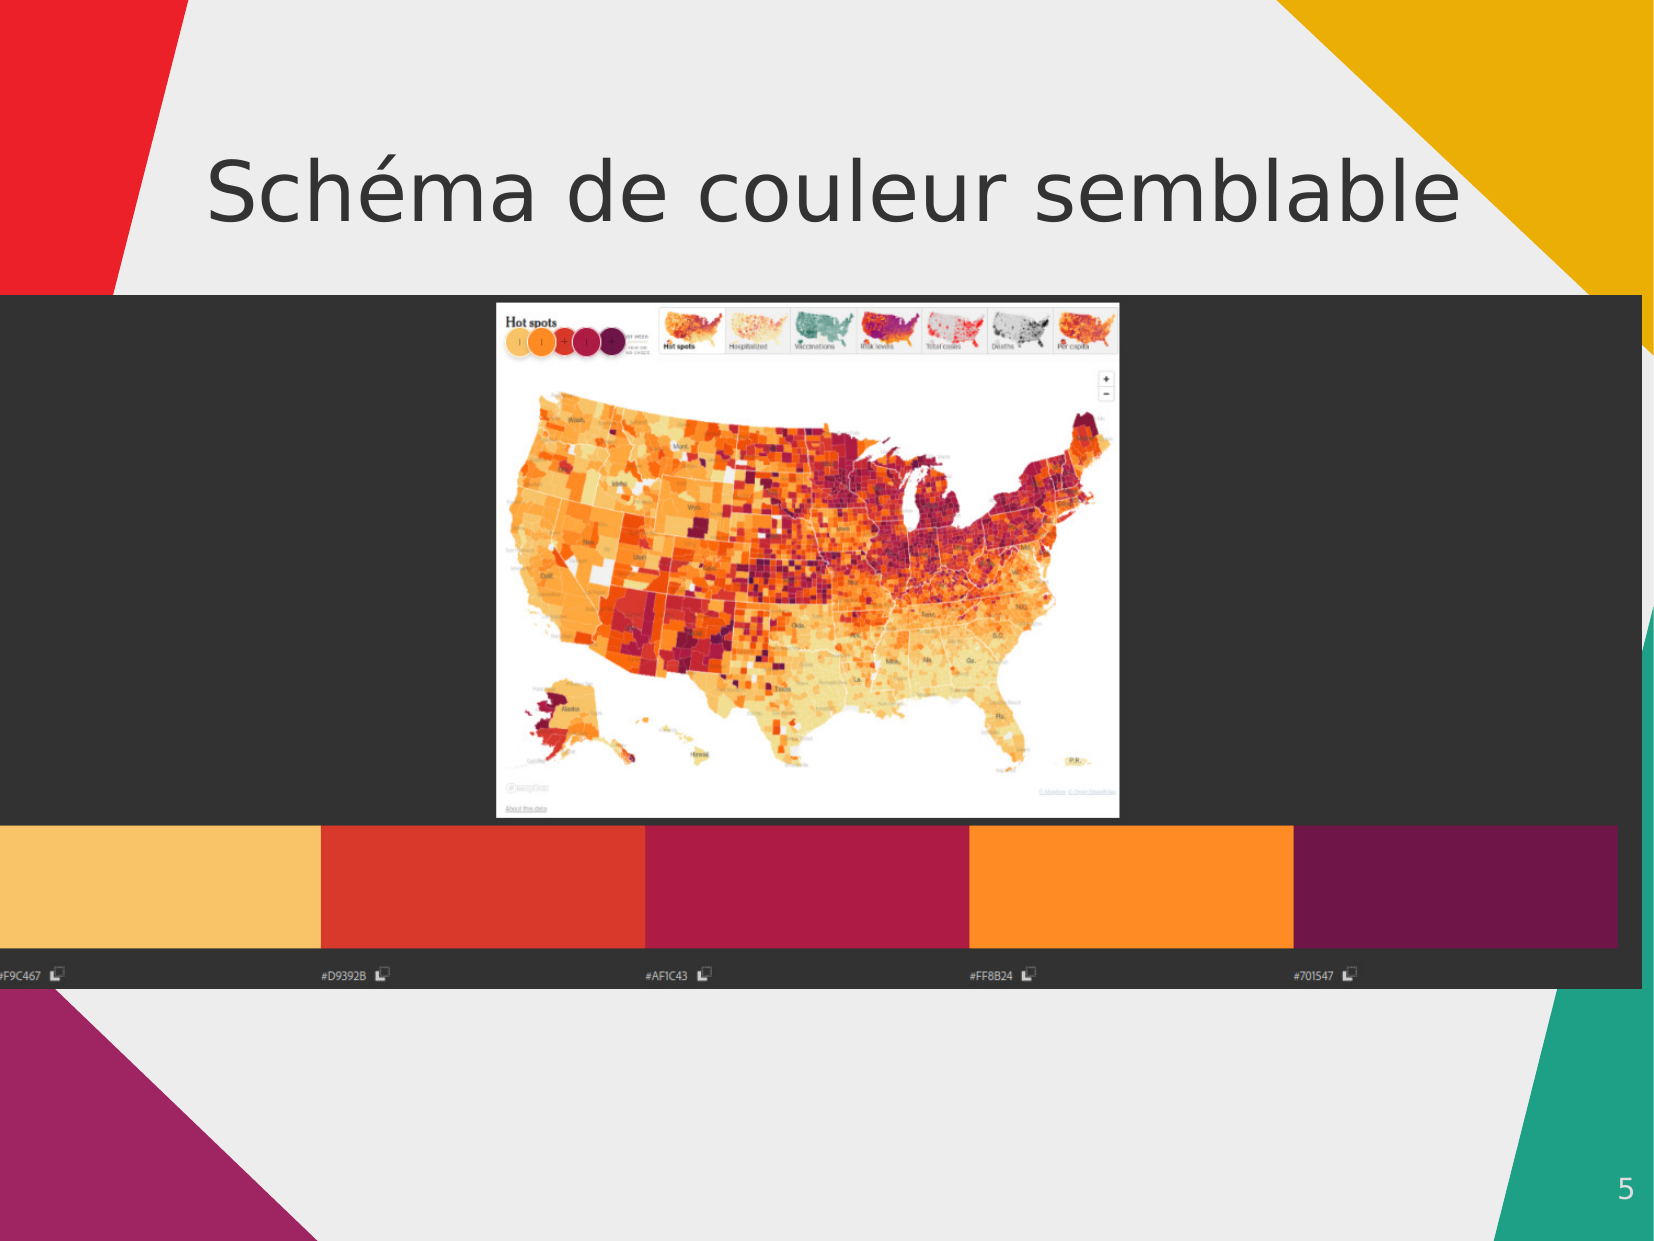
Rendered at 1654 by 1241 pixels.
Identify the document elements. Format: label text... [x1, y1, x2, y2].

picture [0, 295, 1642, 989]
title Schéma de couleur semblable [122, 94, 1547, 292]
